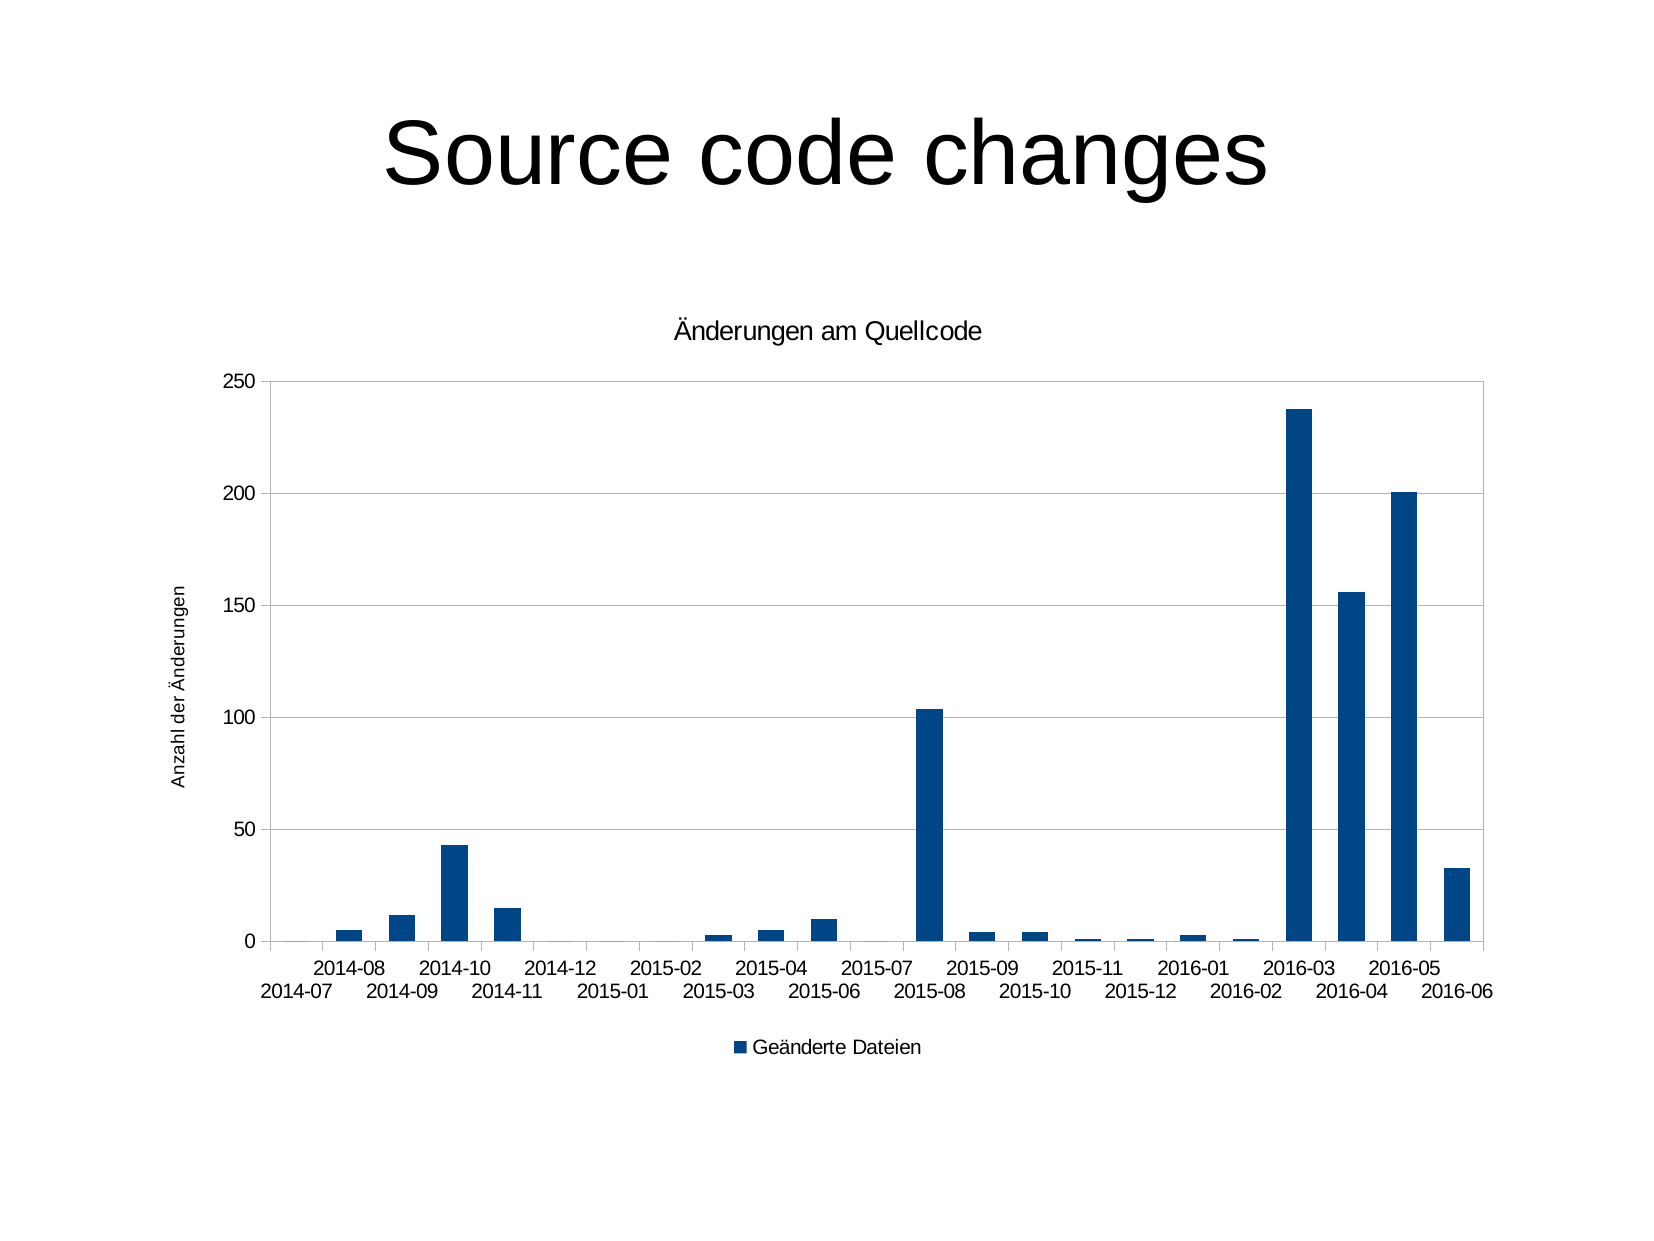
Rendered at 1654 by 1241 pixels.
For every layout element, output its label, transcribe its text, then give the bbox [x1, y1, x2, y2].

chart [135, 285, 1521, 1066]
title Source code changes [82, 49, 1571, 257]
